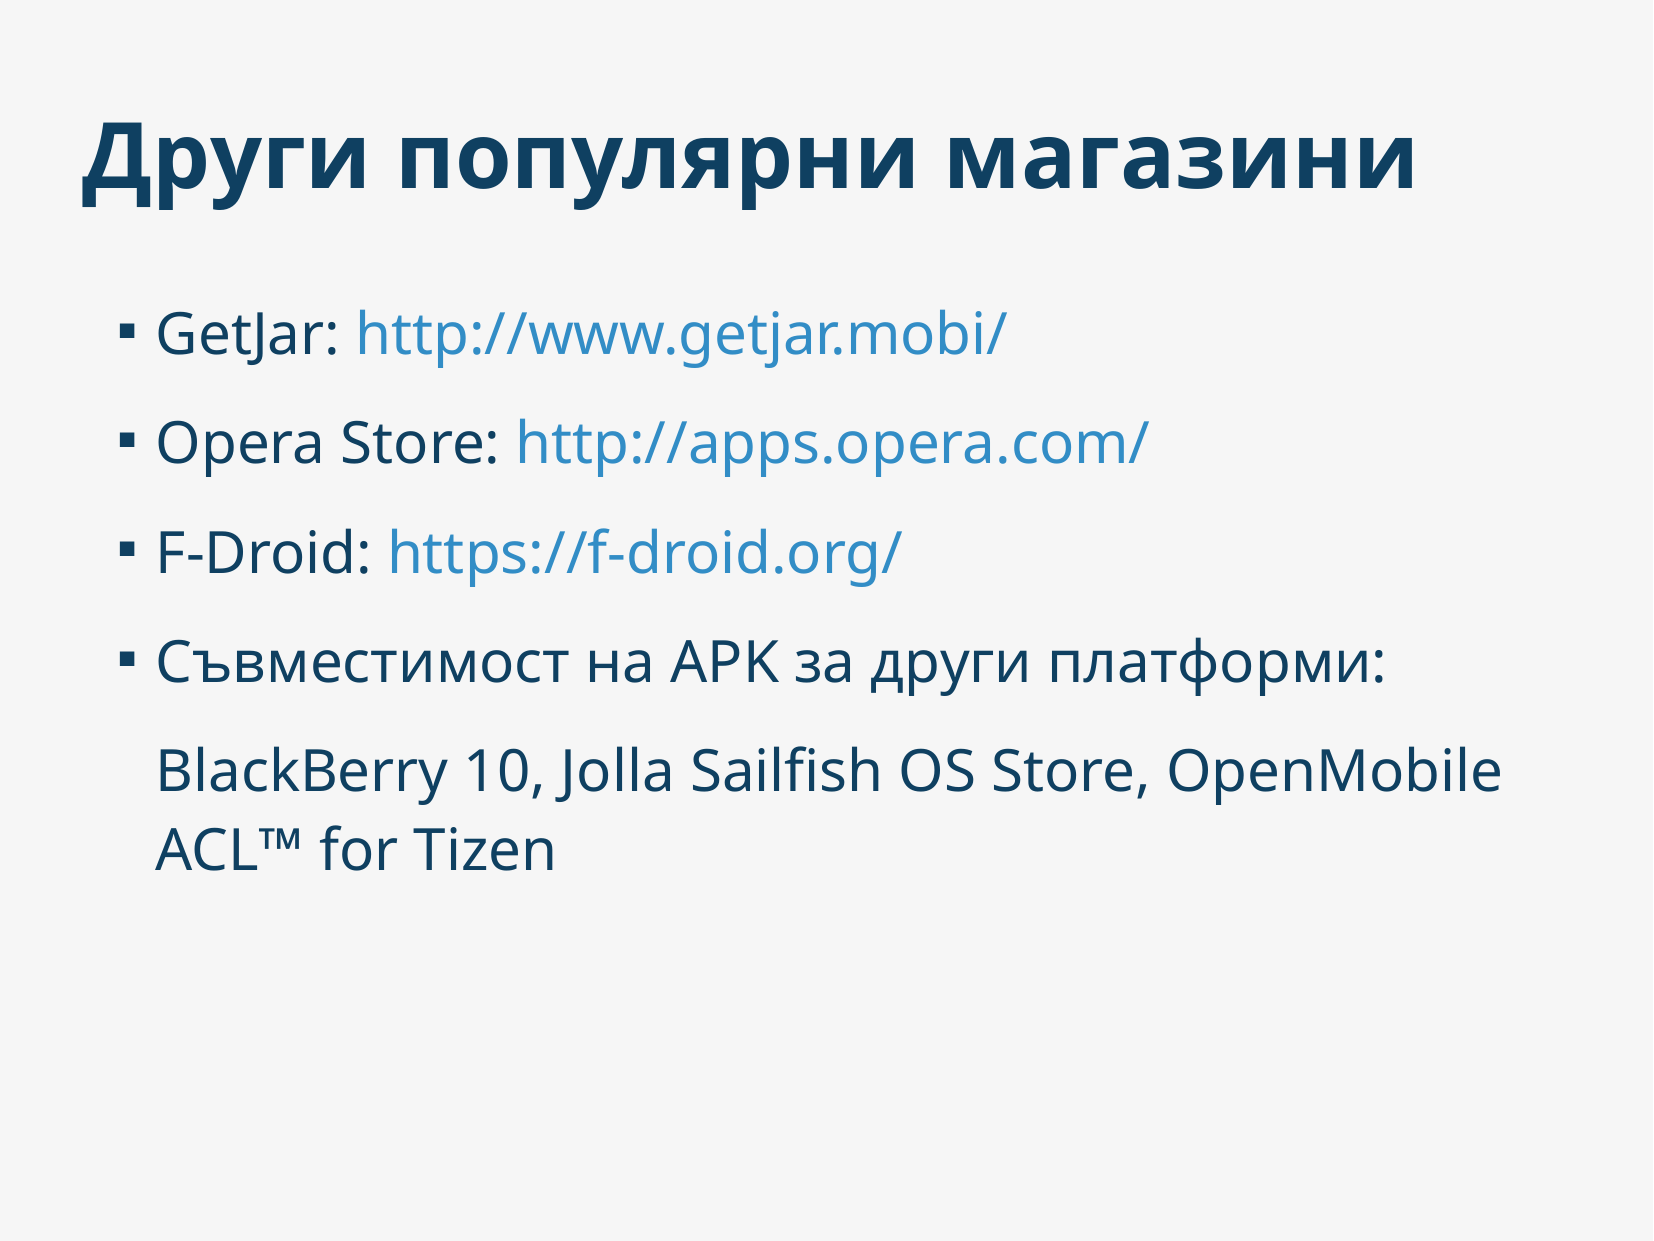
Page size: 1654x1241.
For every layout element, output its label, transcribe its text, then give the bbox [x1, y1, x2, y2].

title Други популярни магазини [82, 49, 1571, 257]
text_box GetJar: http://www.getjar.mobi/ Opera Store: http://apps.opera.com/ F-Droid: https://f-droid.org/ Съвместимост на APK за други платформи: BlackBerry 10, Jolla Sailfish OS Store, OpenMobile ACL™ for Tizen [105, 285, 1653, 1230]
